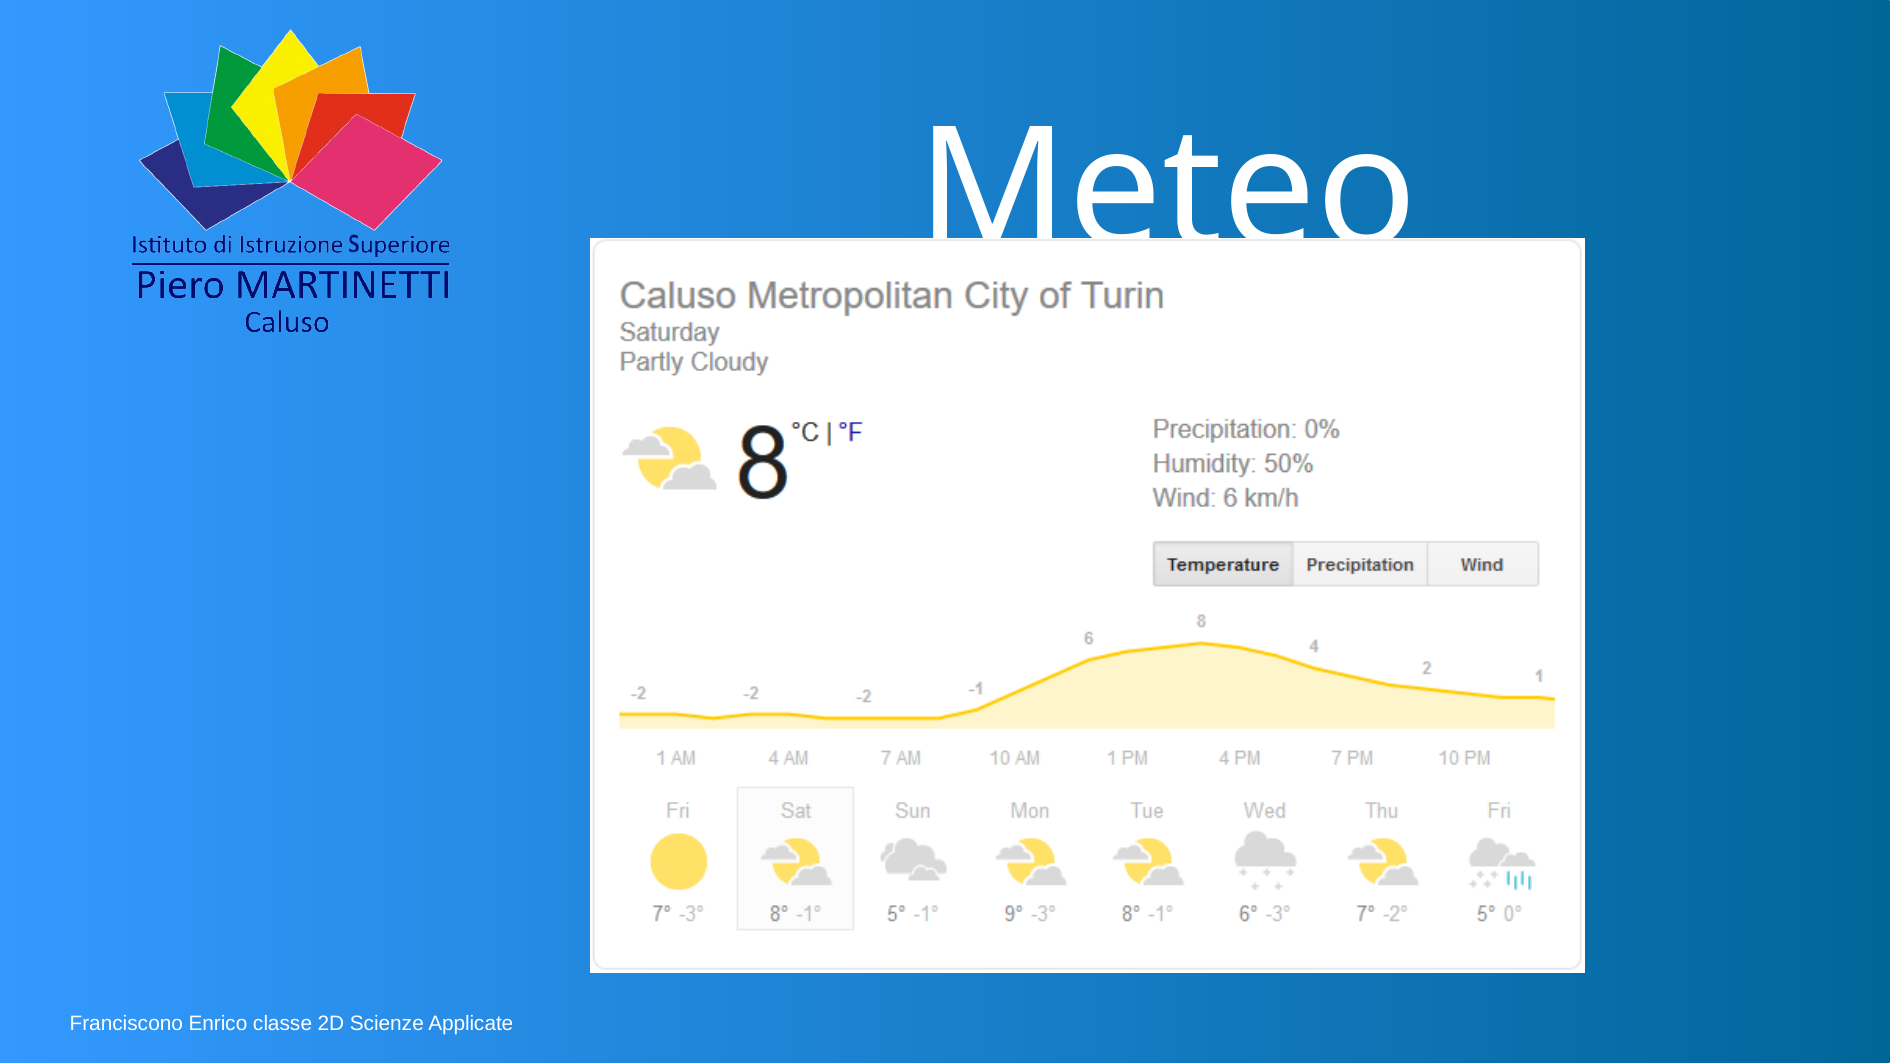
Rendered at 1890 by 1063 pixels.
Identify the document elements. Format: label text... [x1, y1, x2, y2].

text_box Meteo [591, 59, 1760, 268]
text_box Franciscono Enrico classe 2D Scienze Applicate [54, 1004, 628, 1063]
picture [0, 23, 1585, 973]
